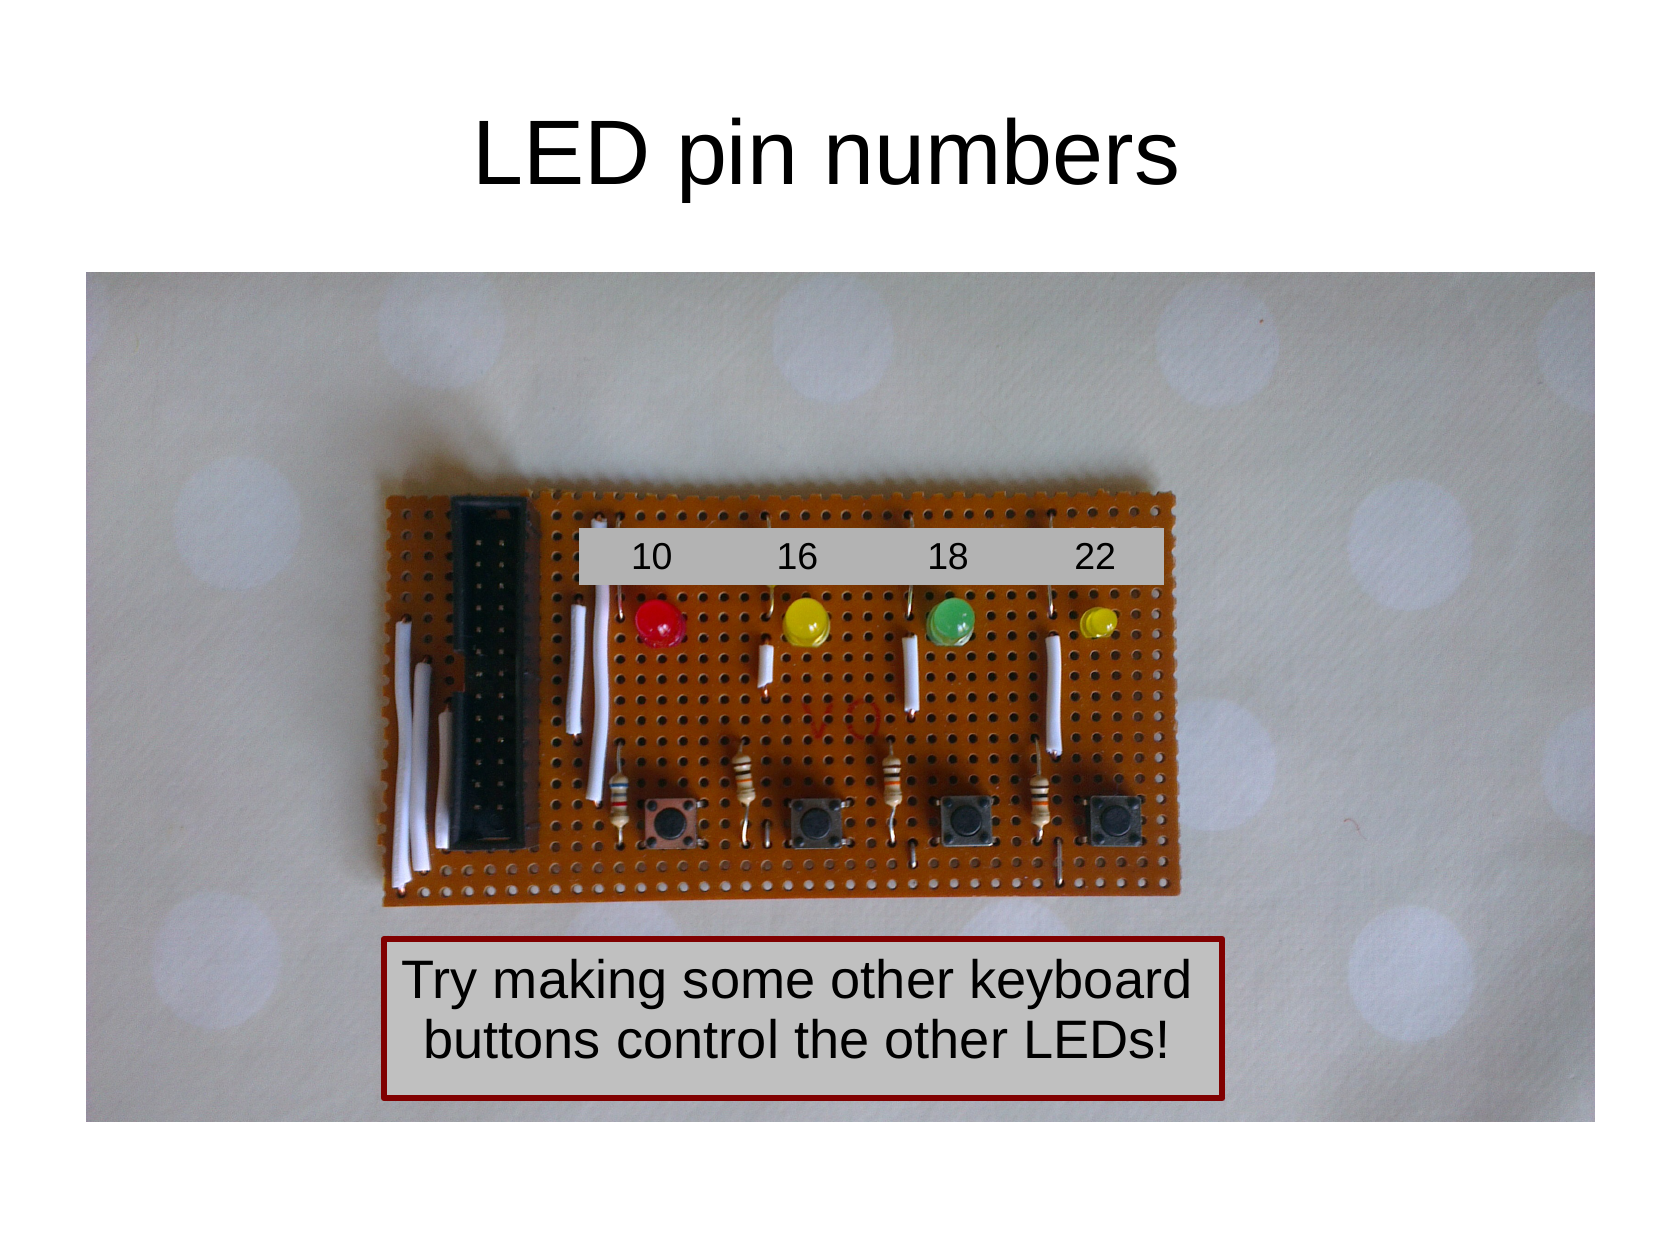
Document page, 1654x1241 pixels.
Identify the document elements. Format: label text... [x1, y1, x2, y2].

picture [86, 272, 1595, 1123]
table_header 16 [725, 528, 870, 585]
table_header 18 [870, 528, 1026, 585]
table_header 22 [1026, 528, 1164, 585]
title LED pin numbers [82, 49, 1571, 257]
text_box Try making some other keyboard buttons control the other LEDs! [383, 938, 1223, 1099]
table_header 10 [579, 528, 725, 585]
